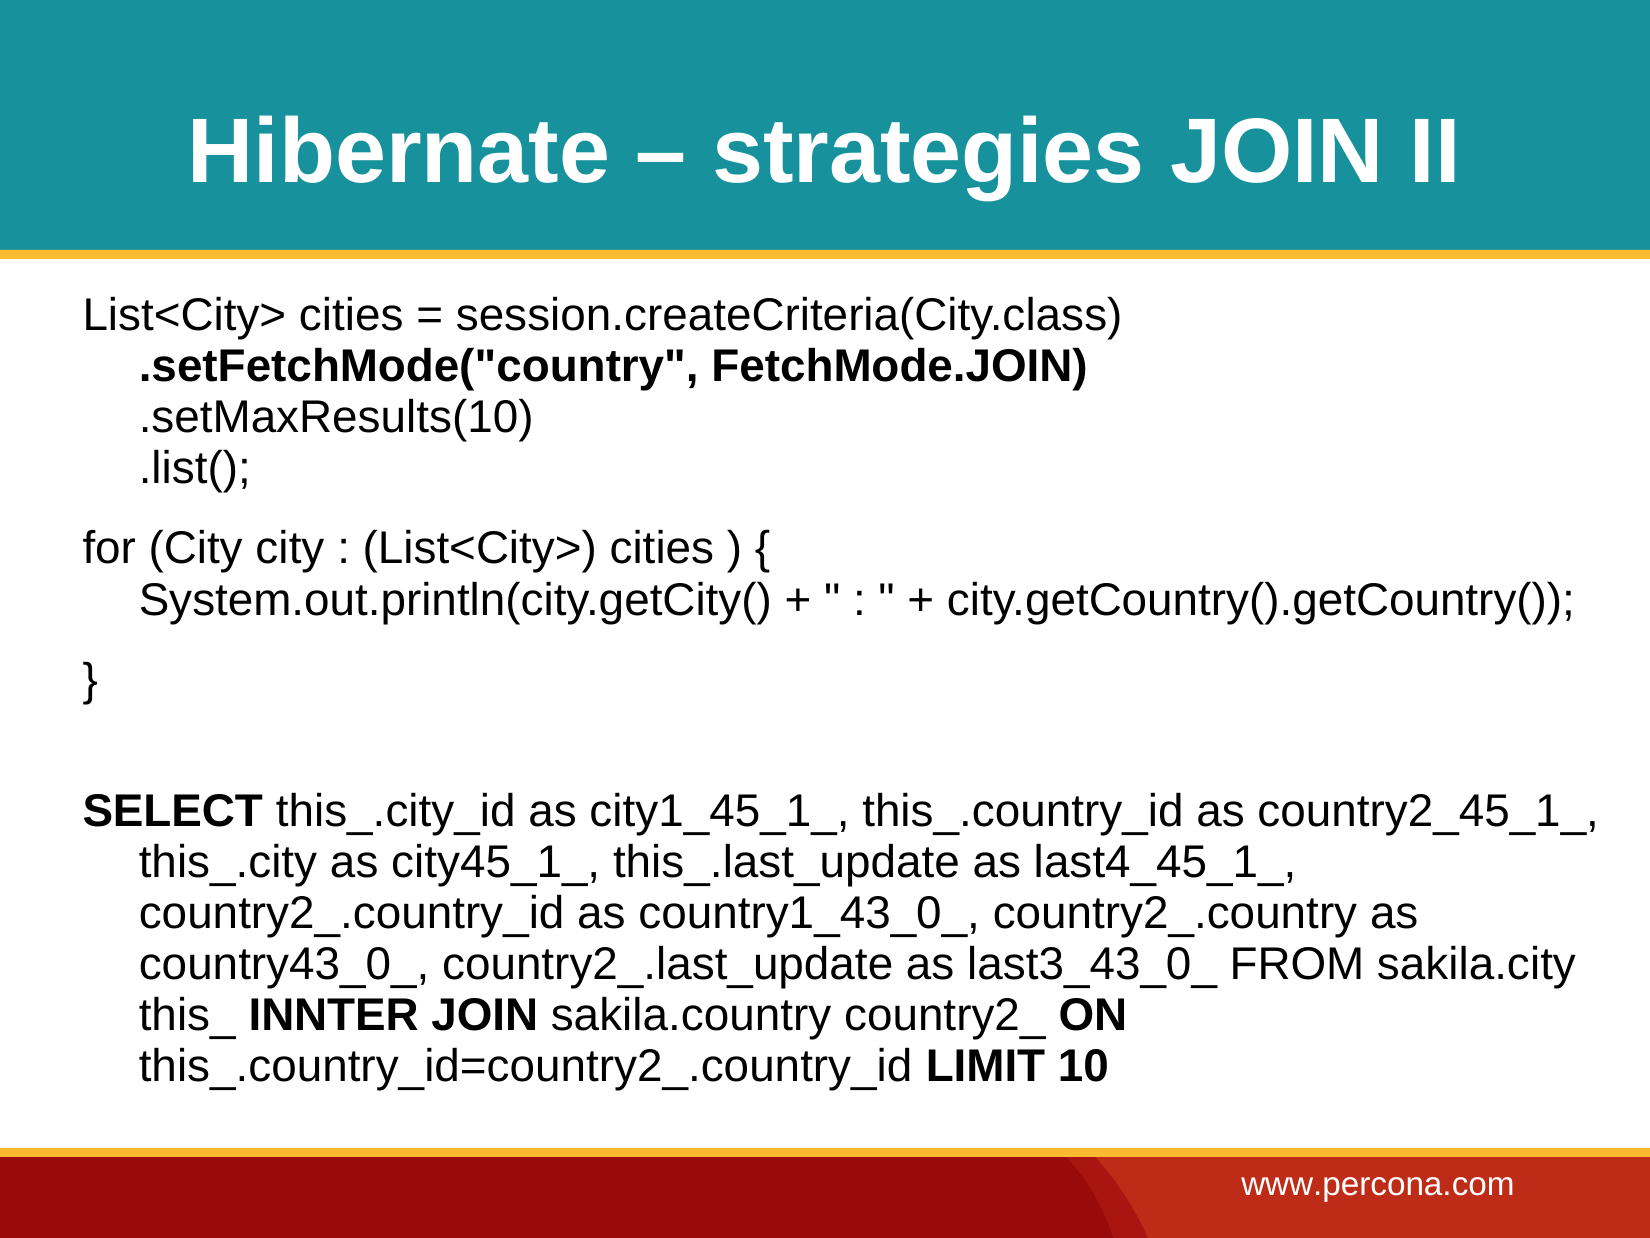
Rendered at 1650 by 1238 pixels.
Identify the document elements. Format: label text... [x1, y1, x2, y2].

list List<City> cities = session.createCriteria(City.class) .setFetchMode("country", FetchMode.JOIN) .setMaxResults(10) .list(); for (City city : (List<City>) cities ) { System.out.println(city.getCity() + " : " + city.getCountry().getCountry()); } SELECT this_.city_id as city1_45_1_, this_.country_id as country2_45_1_, this_.city as city45_1_, this_.last_update as last4_45_1_, country2_.country_id as country1_43_0_, country2_.country as country43_0_, country2_.last_update as last3_43_0_ FROM sakila.city this_ INNTER JOIN sakila.country country2_ ON this_.country_id=country2_.country_id LIMIT 10 [82, 289, 1650, 1238]
title Hibernate – strategies JOIN II [82, 15, 1568, 289]
text_box [0, 0, 1650, 1238]
